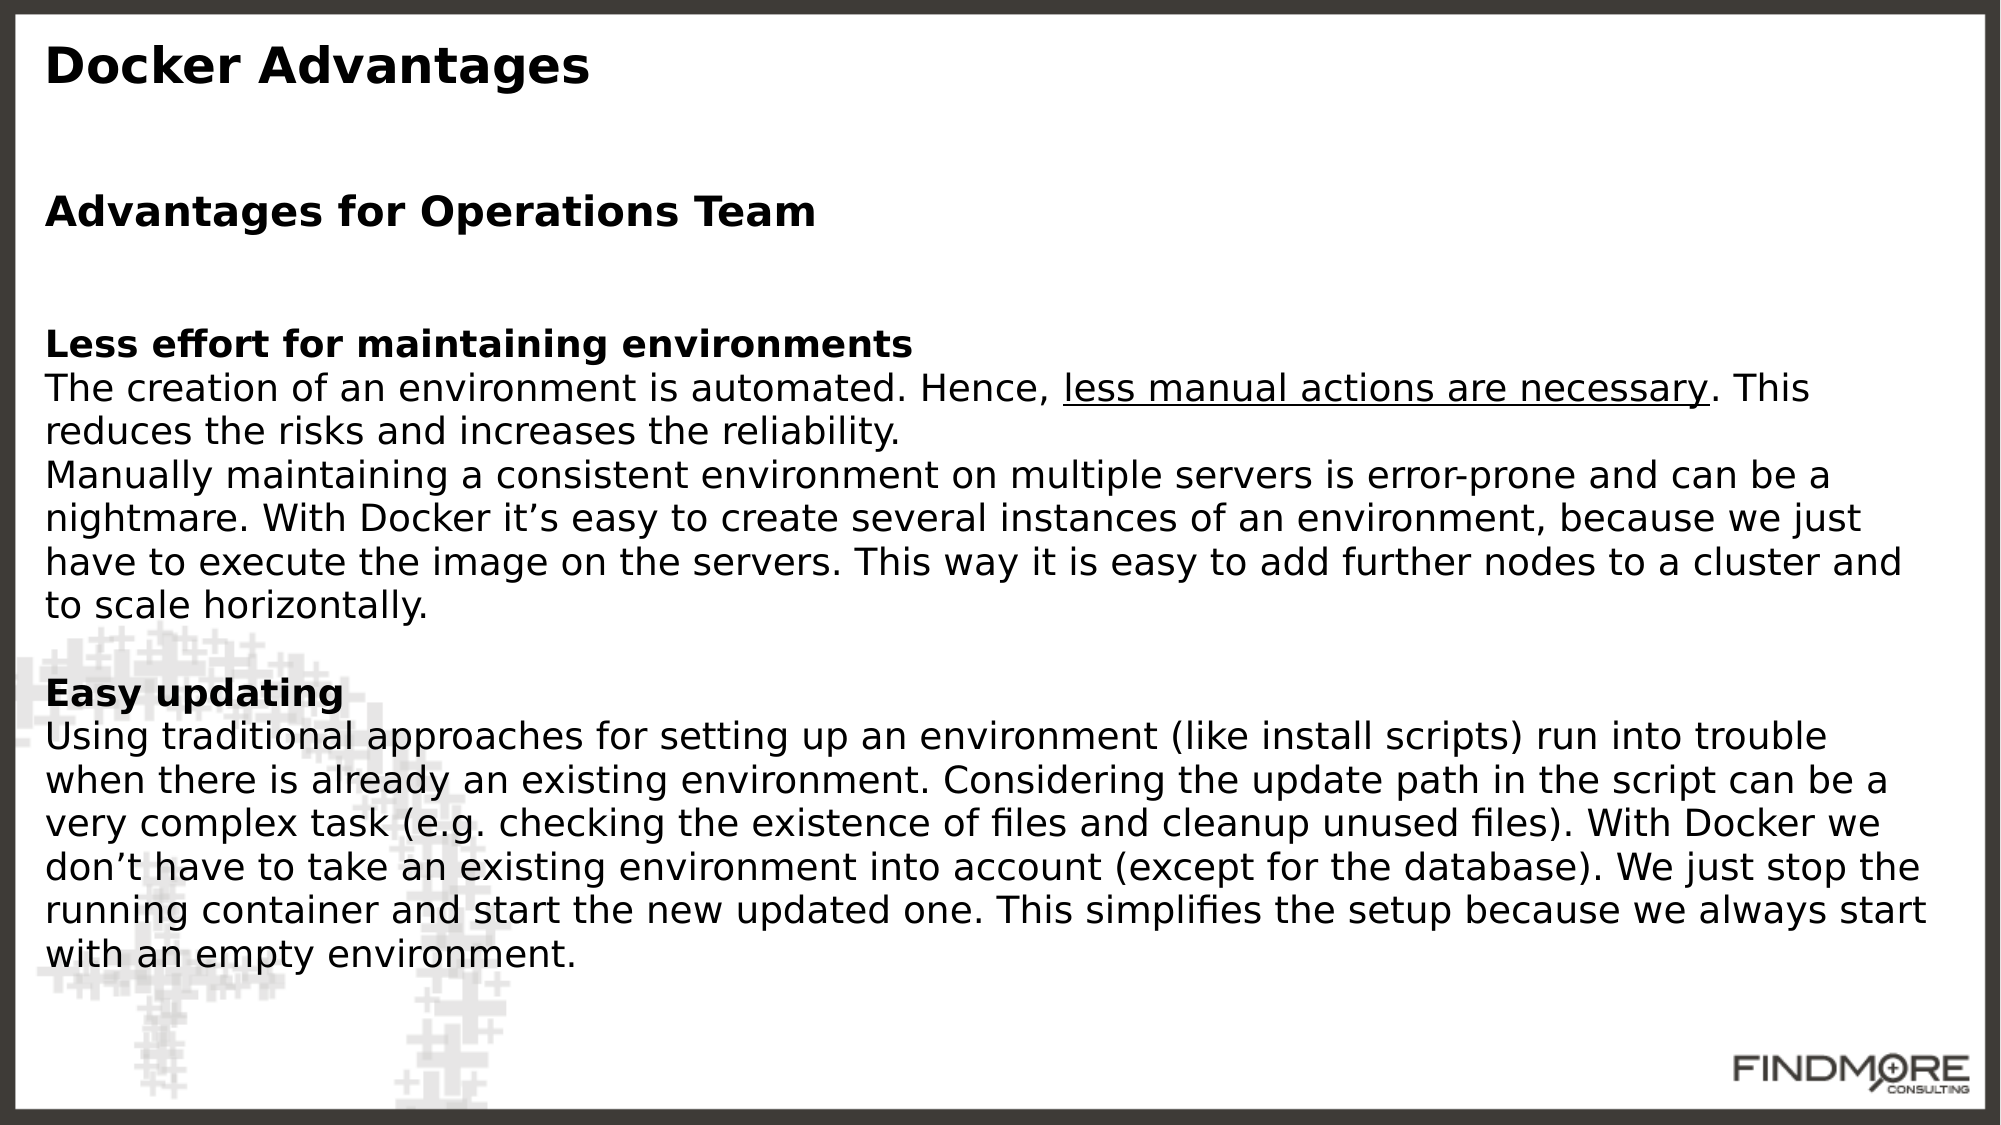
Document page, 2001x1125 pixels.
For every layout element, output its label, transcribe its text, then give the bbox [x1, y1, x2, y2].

text_box Docker Advantages Advantages for Operations Team Less effort for maintaining environments The creation of an environment is automated. Hence, less manual actions are necessary. This reduces the risks and increases the reliability. Manually maintaining a consistent environment on multiple servers is error-prone and can be a nightmare. With Docker it’s easy to create several instances of an environment, because we just have to execute the image on the servers. This way it is easy to add further nodes to a cluster and to scale horizontally. Easy updating Using traditional approaches for setting up an environment (like install scripts) run into trouble when there is already an existing environment. Considering the update path in the script can be a very complex task (e.g. checking the existence of files and cleanup unused files). With Docker we don’t have to take an existing environment into account (except for the database). We just stop the running container and start the new updated one. This simplifies the setup because we always start with an empty environment. [30, 29, 1951, 1115]
picture [0, 0, 2001, 1125]
